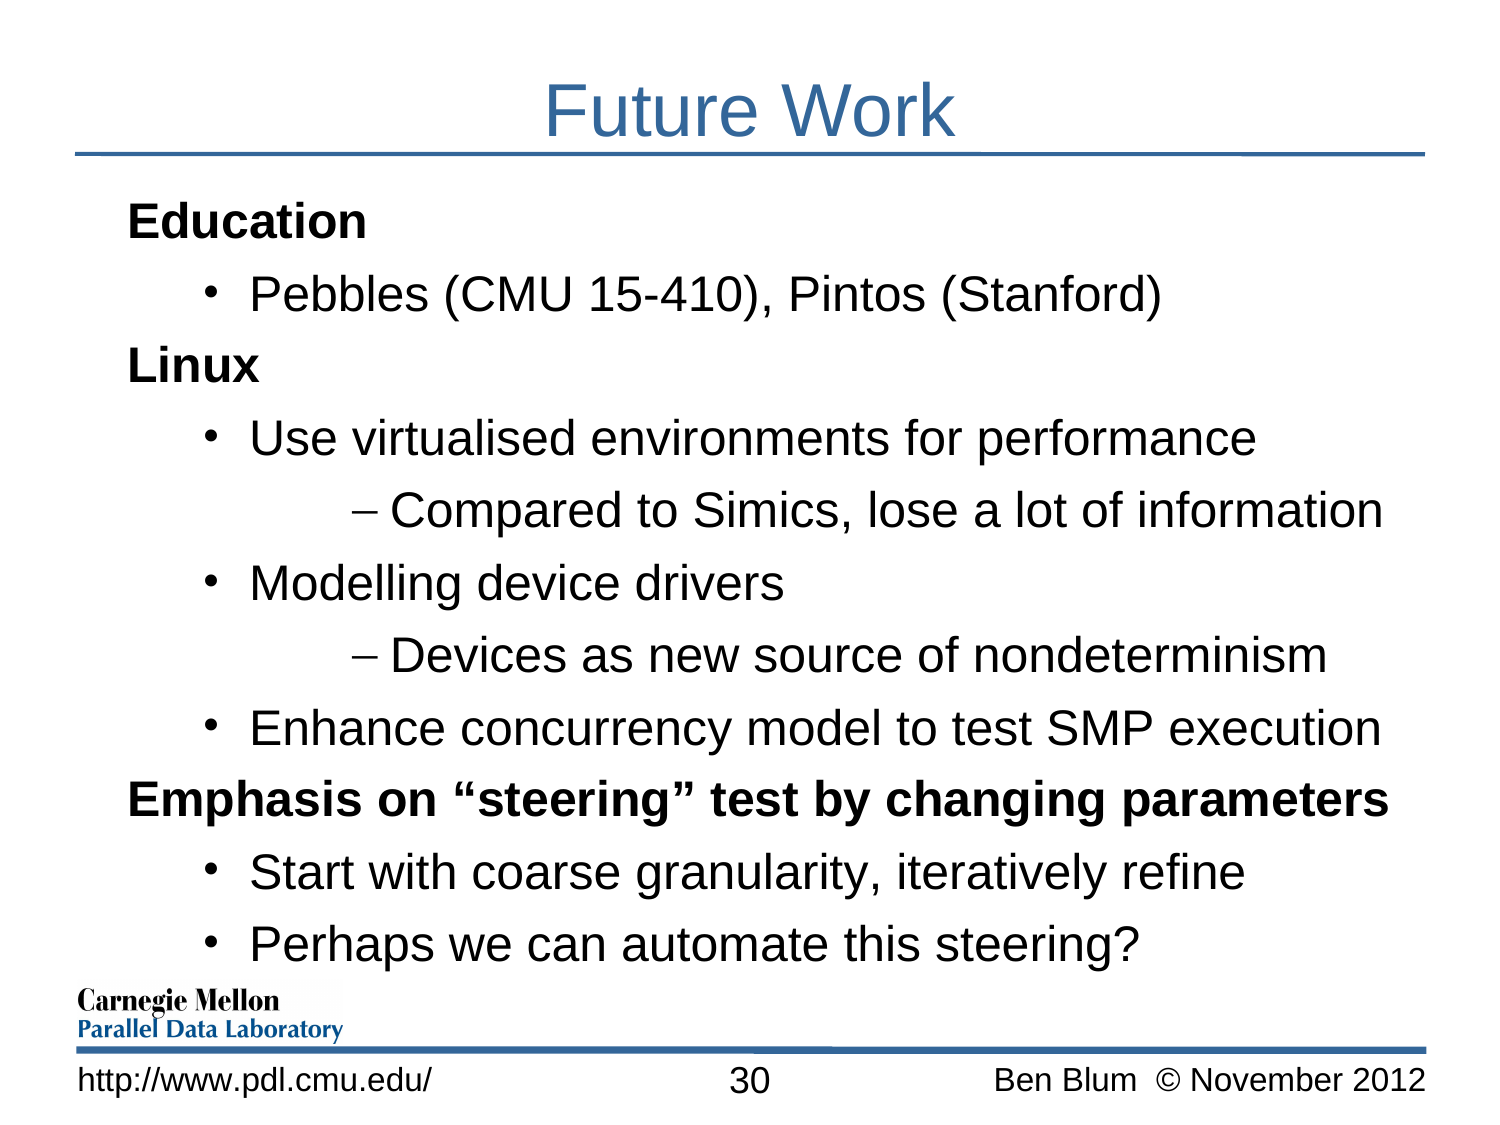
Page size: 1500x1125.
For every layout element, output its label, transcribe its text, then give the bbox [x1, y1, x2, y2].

list Education Pebbles (CMU 15-410), Pintos (Stanford) Linux Use virtualised environments for performance Compared to Simics, lose a lot of information Modelling device drivers Devices as new source of nondeterminism Enhance concurrency model to test SMP execution Emphasis on “steering” test by changing parameters Start with coarse granularity, iteratively refine Perhaps we can automate this steering? [112, 181, 1463, 1052]
title Future Work [112, 49, 1388, 163]
picture [77, 979, 112, 1044]
